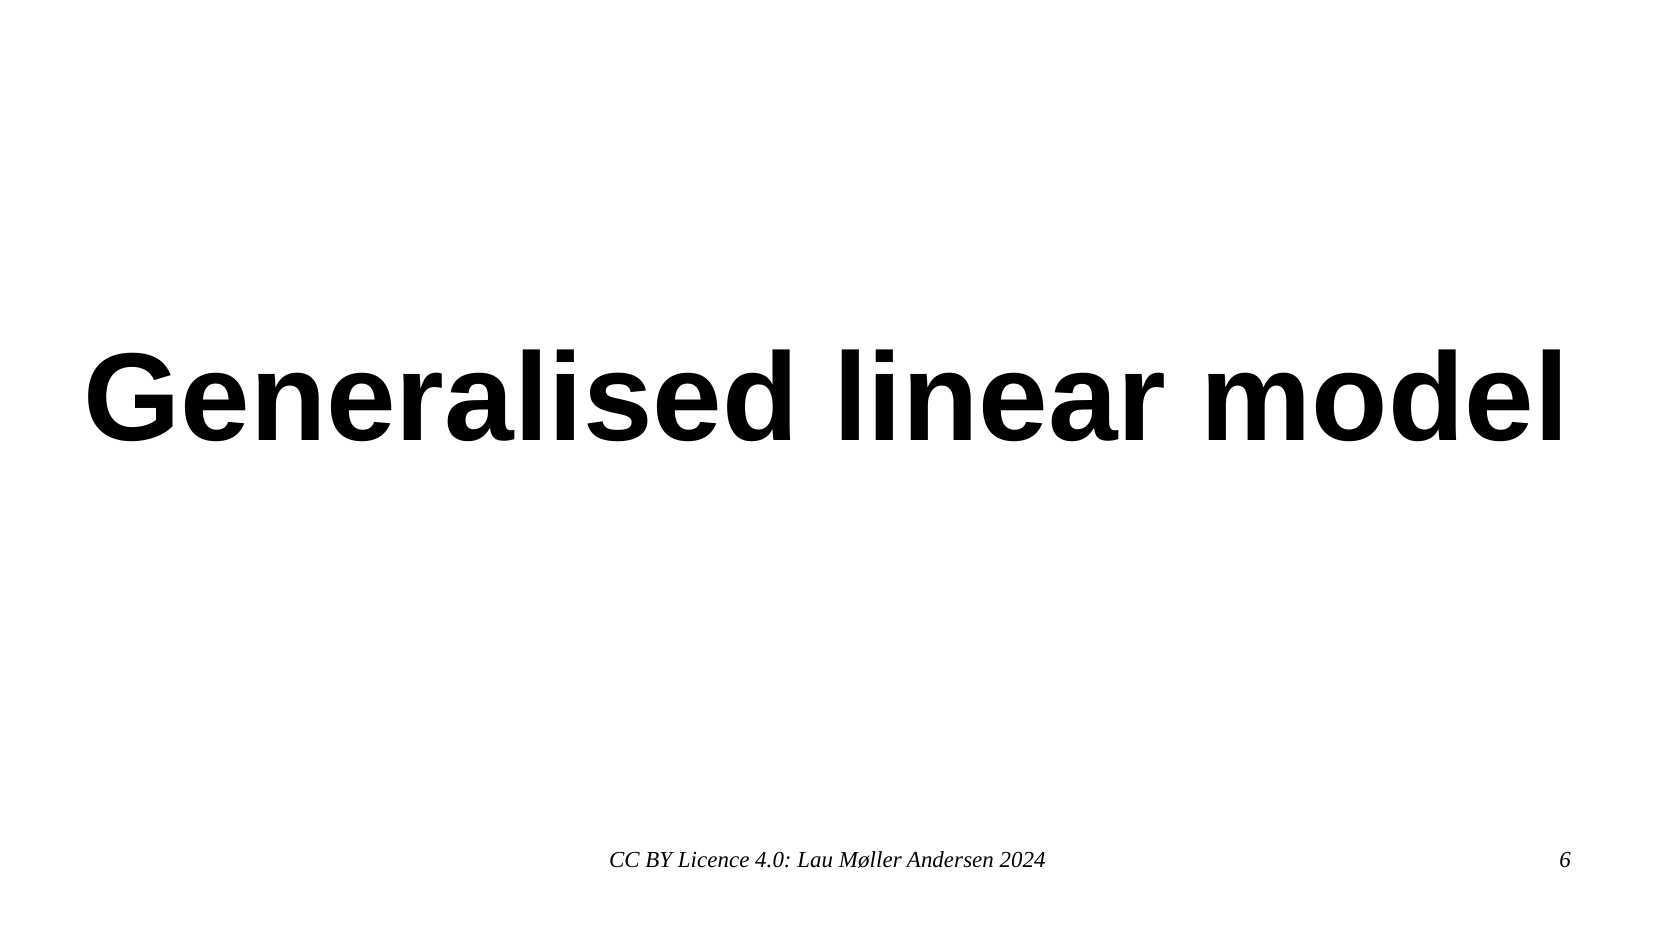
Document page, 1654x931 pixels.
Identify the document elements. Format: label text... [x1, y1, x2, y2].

subtitle Generalised linear model [82, 37, 1571, 757]
